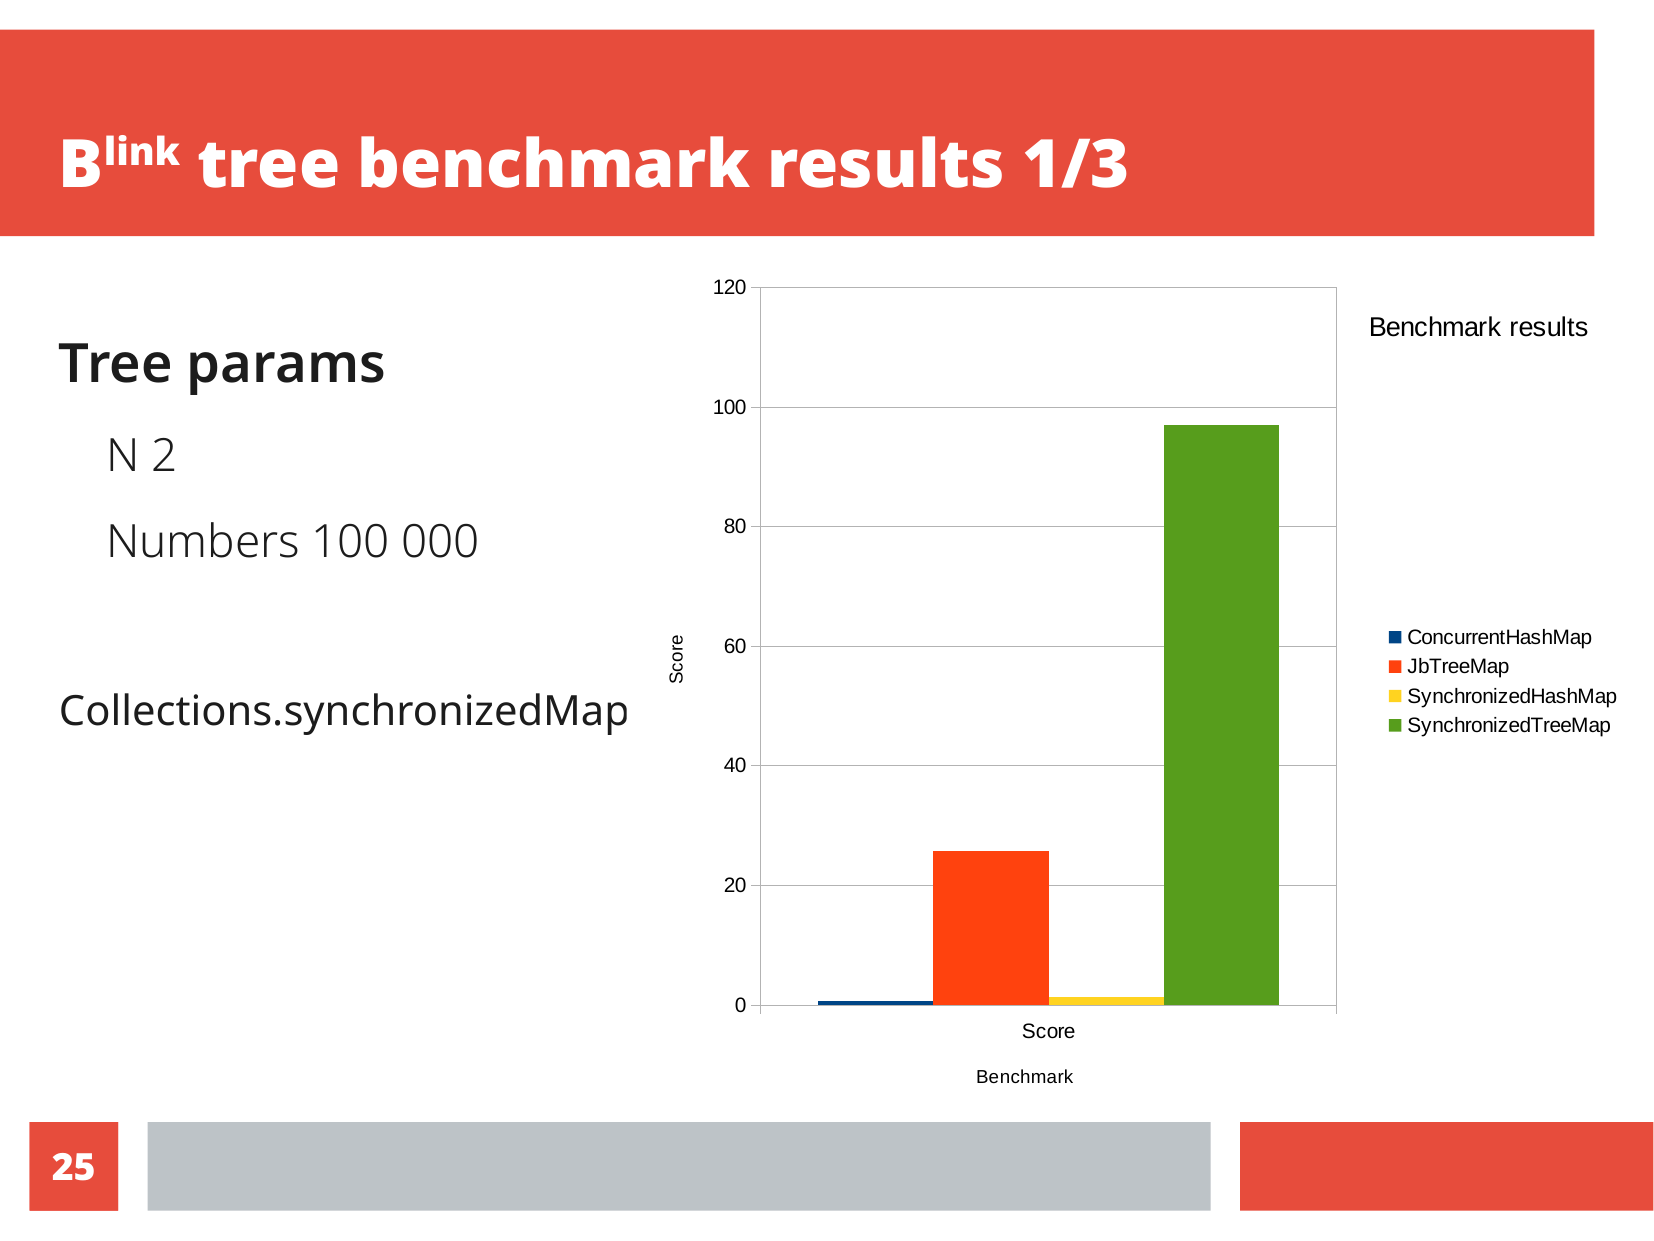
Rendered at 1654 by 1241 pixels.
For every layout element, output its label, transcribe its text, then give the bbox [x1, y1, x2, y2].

list Tree params N 2 Numbers 100 000 Collections.synchronizedMap( [59, 324, 626, 1093]
title Blink tree benchmark results 1/3 [59, 59, 1595, 207]
chart [626, 255, 1636, 1108]
